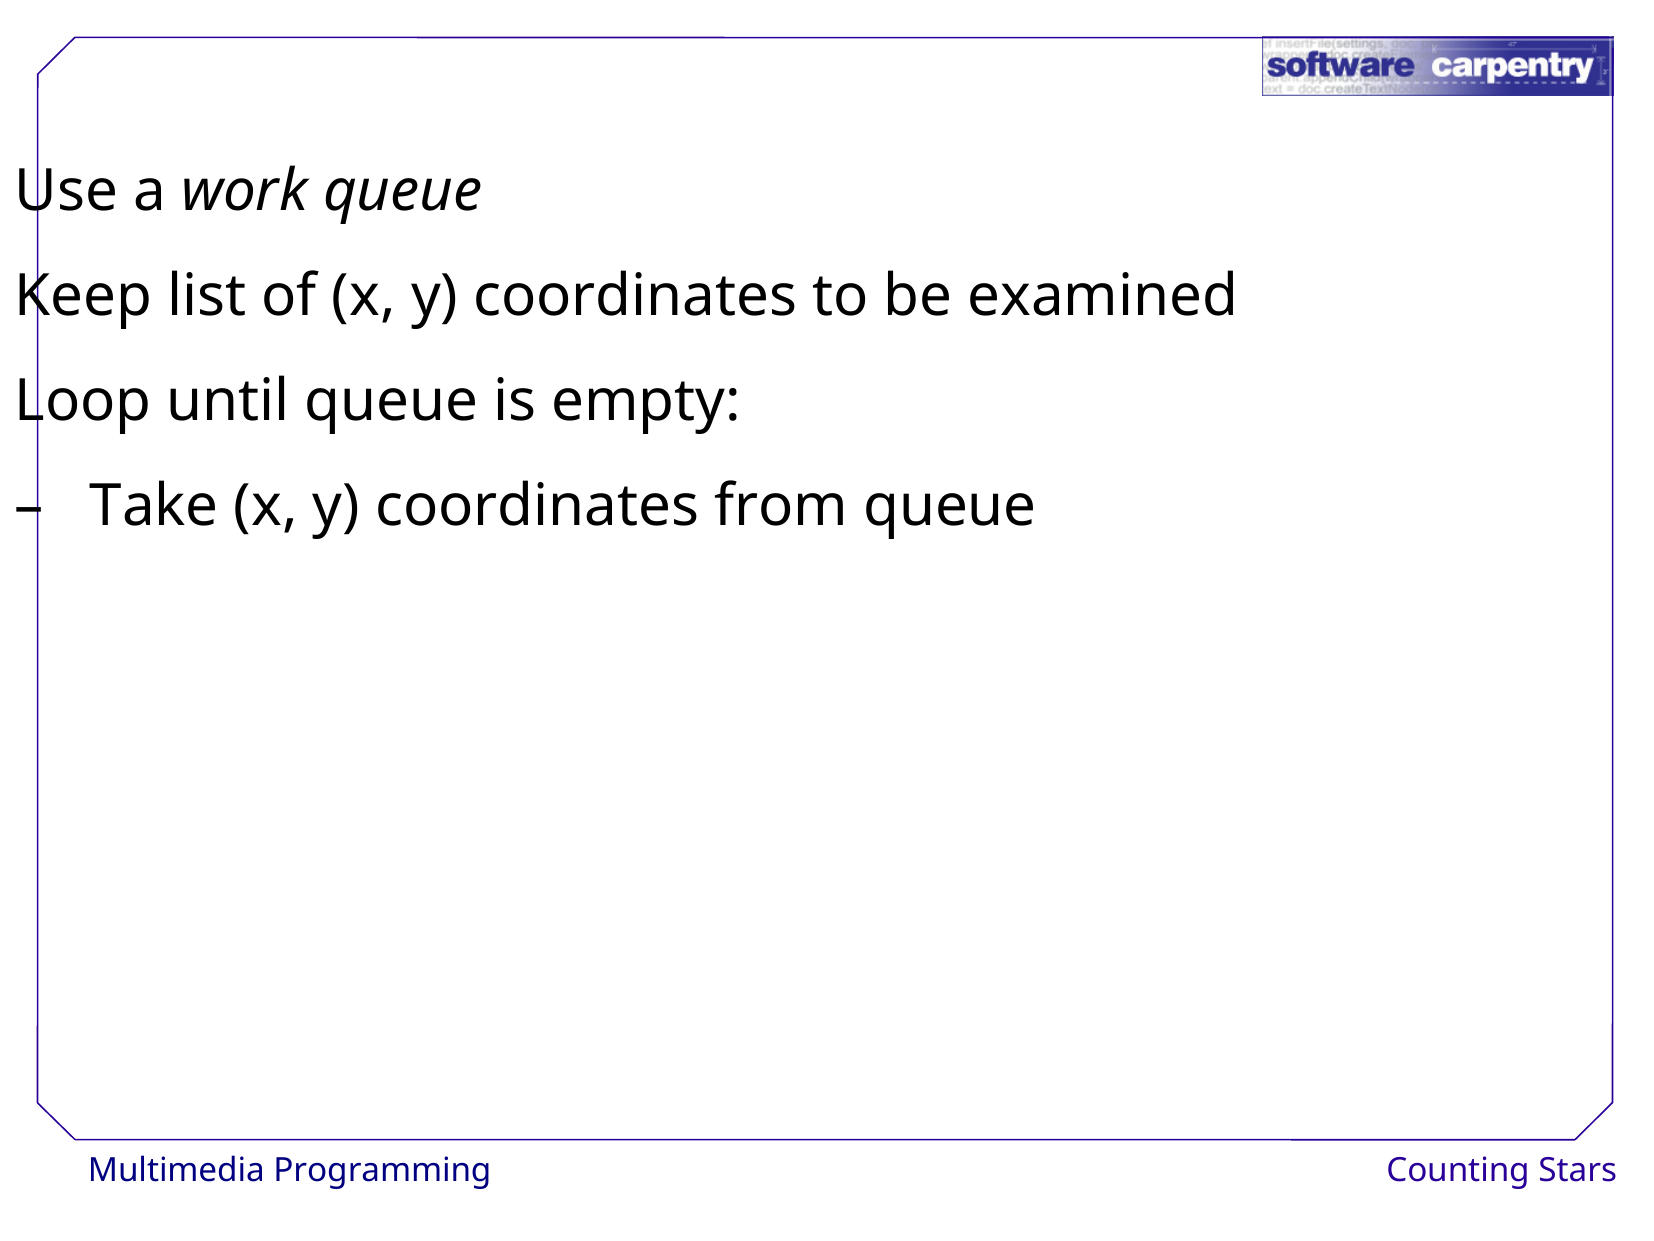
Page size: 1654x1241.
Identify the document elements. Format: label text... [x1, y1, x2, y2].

picture [1262, 36, 1614, 96]
text_box Use a work queue Keep list of (x, y) coordinates to be examined Loop until queue is empty: – Take (x, y) coordinates from queue [0, 109, 1403, 545]
